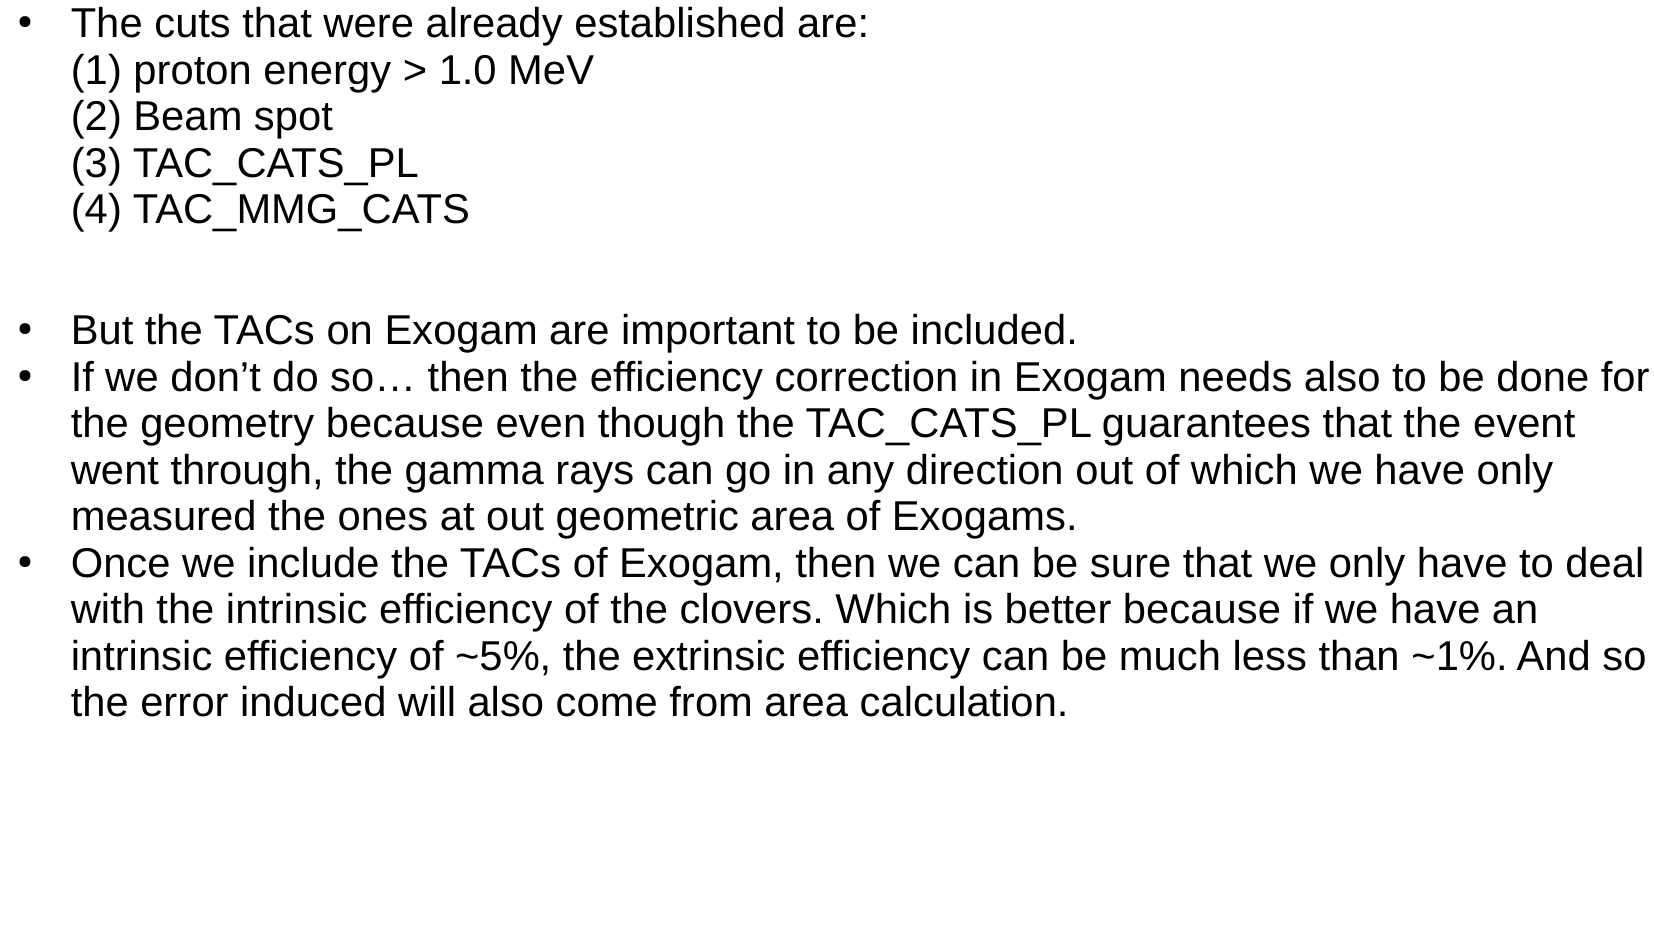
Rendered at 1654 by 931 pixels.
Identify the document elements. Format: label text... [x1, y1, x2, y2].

list The cuts that were already established are: (1) proton energy > 1.0 MeV (2) Beam spot (3) TAC_CATS_PL (4) TAC_MMG_CATS But the TACs on Exogam are important to be included. If we don’t do so… then the efficiency correction in Exogam needs also to be done for the geometry because even though the TAC_CATS_PL guarantees that the event went through, the gamma rays can go in any direction out of which we have only measured the ones at out geometric area of Exogams. Once we include the TACs of Exogam, then we can be sure that we only have to deal with the intrinsic efficiency of the clovers. Which is better because if we have an intrinsic efficiency of ~5%, the extrinsic efficiency can be much less than ~1%. And so the error induced will also come from area calculation. [0, 0, 1654, 931]
